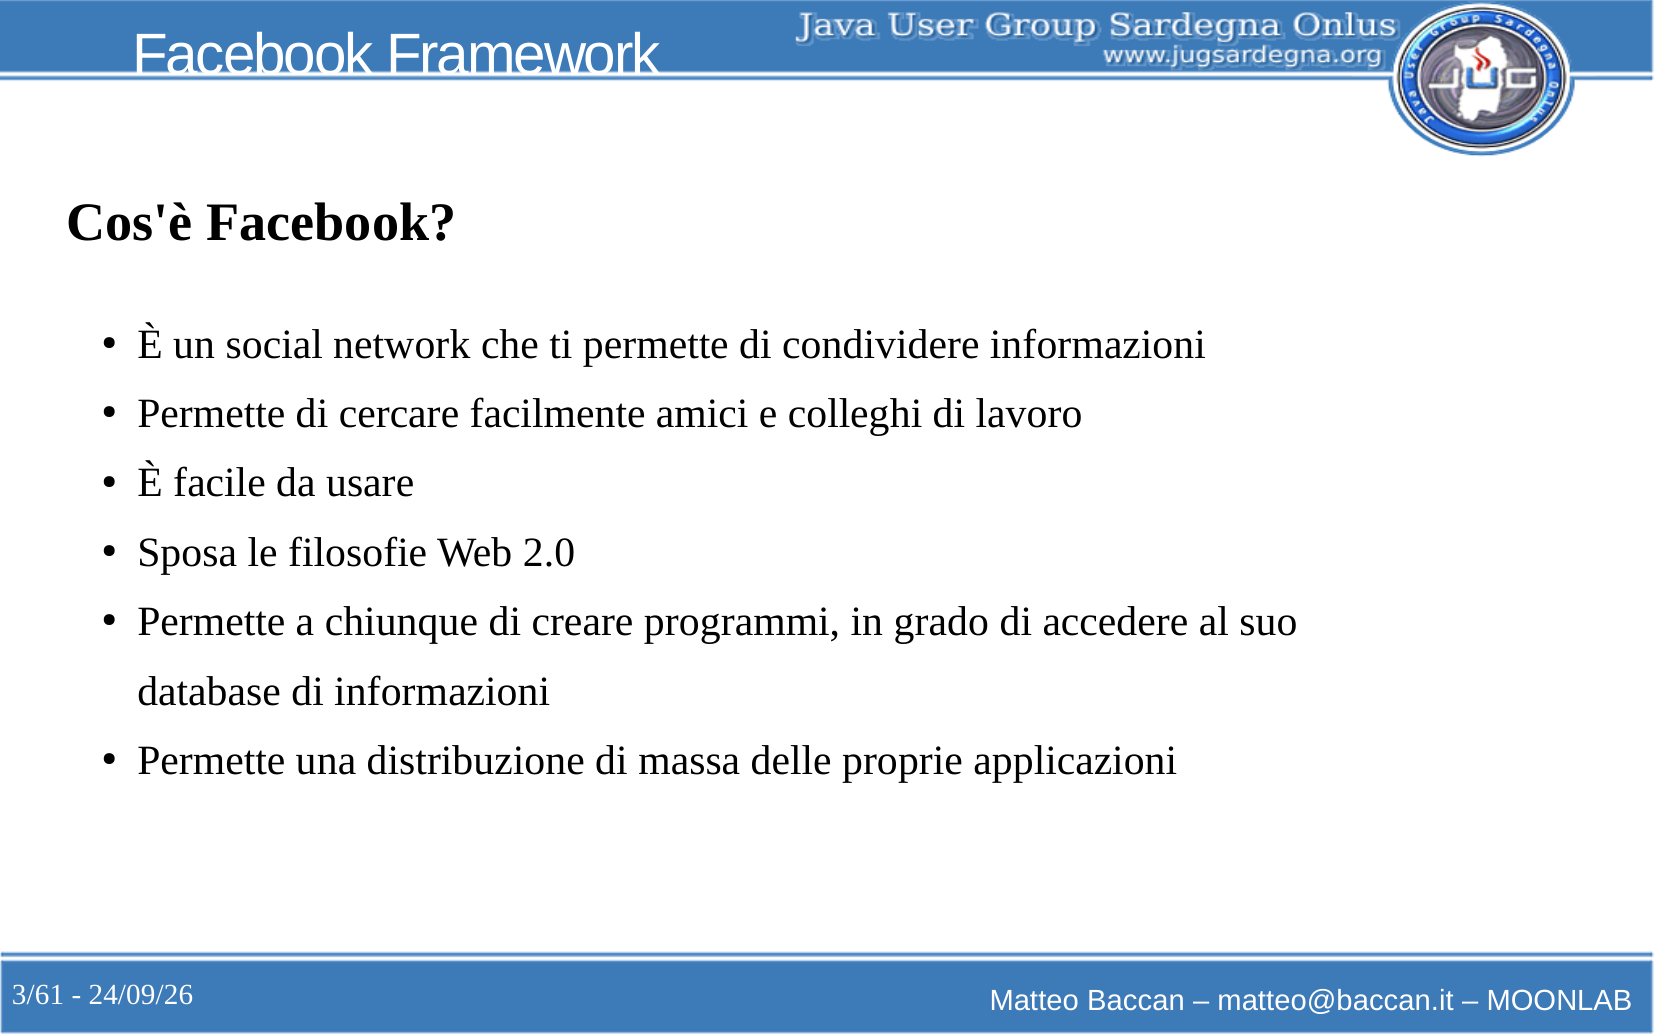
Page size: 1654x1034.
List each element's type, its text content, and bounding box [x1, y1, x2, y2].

title Facebook Framework [132, 5, 1609, 103]
picture [0, 0, 1654, 1034]
text_box Cos'è Facebook? È un social network che ti permette di condividere informazioni Permette di cercare facilmente amici e colleghi di lavoro È facile da usare Sposa le filosofie Web 2.0 Permette a chiunque di creare programmi, in grado di accedere al suo database di informazioni Permette una distribuzione di massa delle proprie applicazioni [51, 184, 1463, 814]
